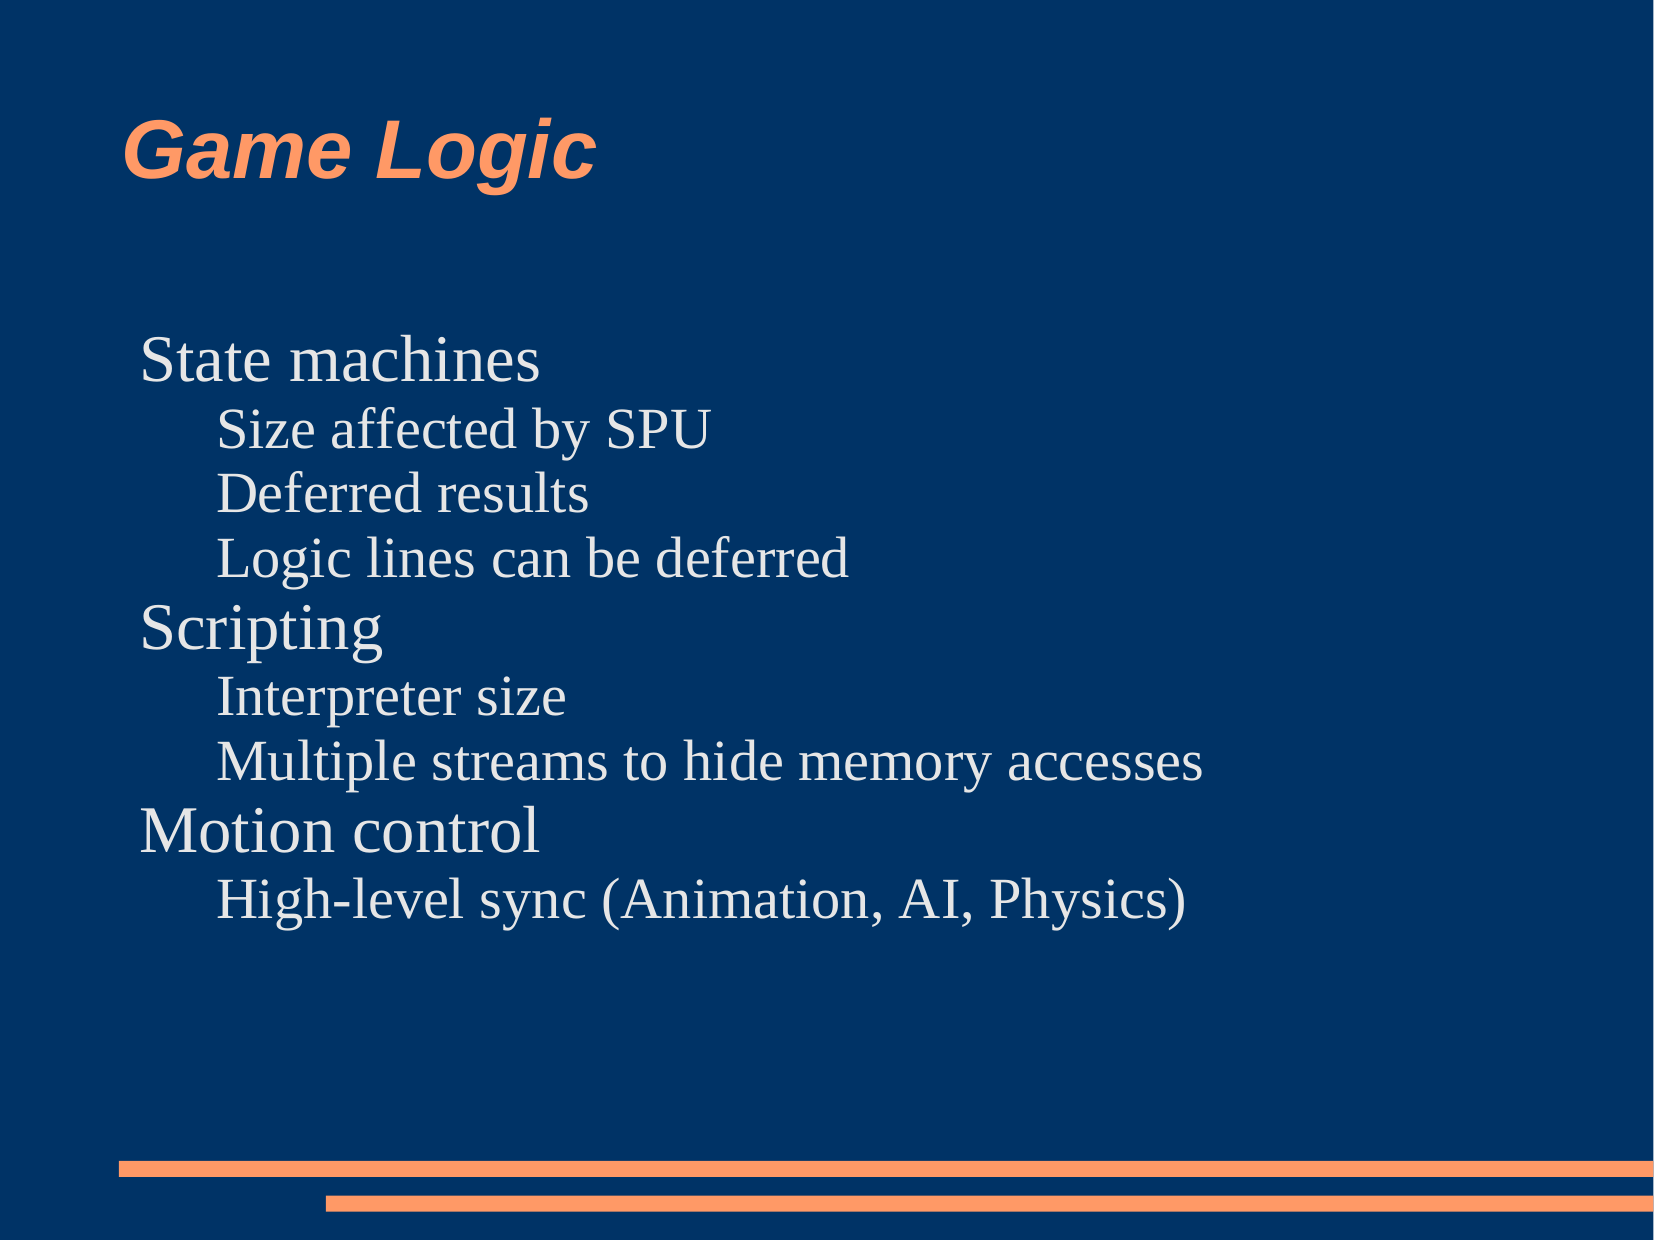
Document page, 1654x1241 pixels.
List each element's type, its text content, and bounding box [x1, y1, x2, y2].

list State machines Size affected by SPU Deferred results Logic lines can be deferred Scripting Interpreter size Multiple streams to hide memory accesses Motion control High-level sync (Animation, AI, Physics) [121, 322, 1561, 1133]
title Game Logic [121, 46, 1534, 254]
